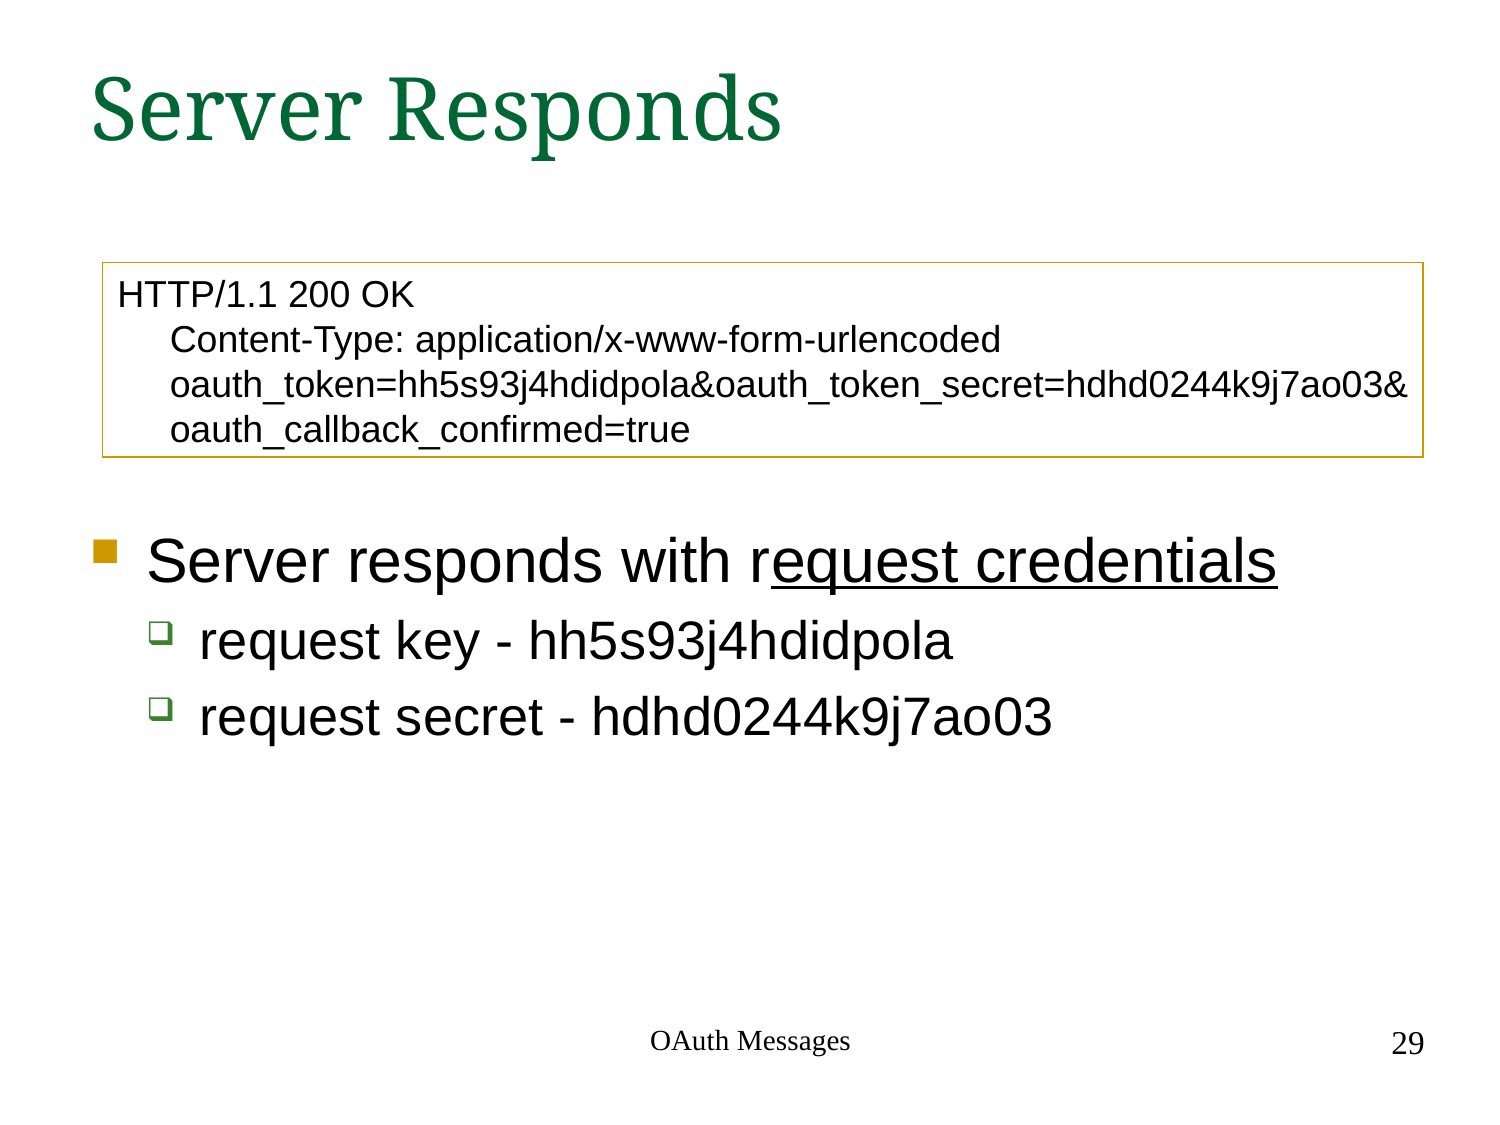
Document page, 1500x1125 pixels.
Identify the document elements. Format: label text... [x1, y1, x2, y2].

text_box Server responds with request credentials request key - hh5s93j4hdidpola request secret - hdhd0244k9j7ao03 [74, 512, 1425, 1006]
title Server Responds [75, 45, 1425, 233]
text_box HTTP/1.1 200 OK Content-Type: application/x-www-form-urlencoded oauth_token=hh5s93j4hdidpola&oauth_token_secret=hdhd0244k9j7ao03& oauth_callback_confirmed=true [102, 262, 1423, 458]
